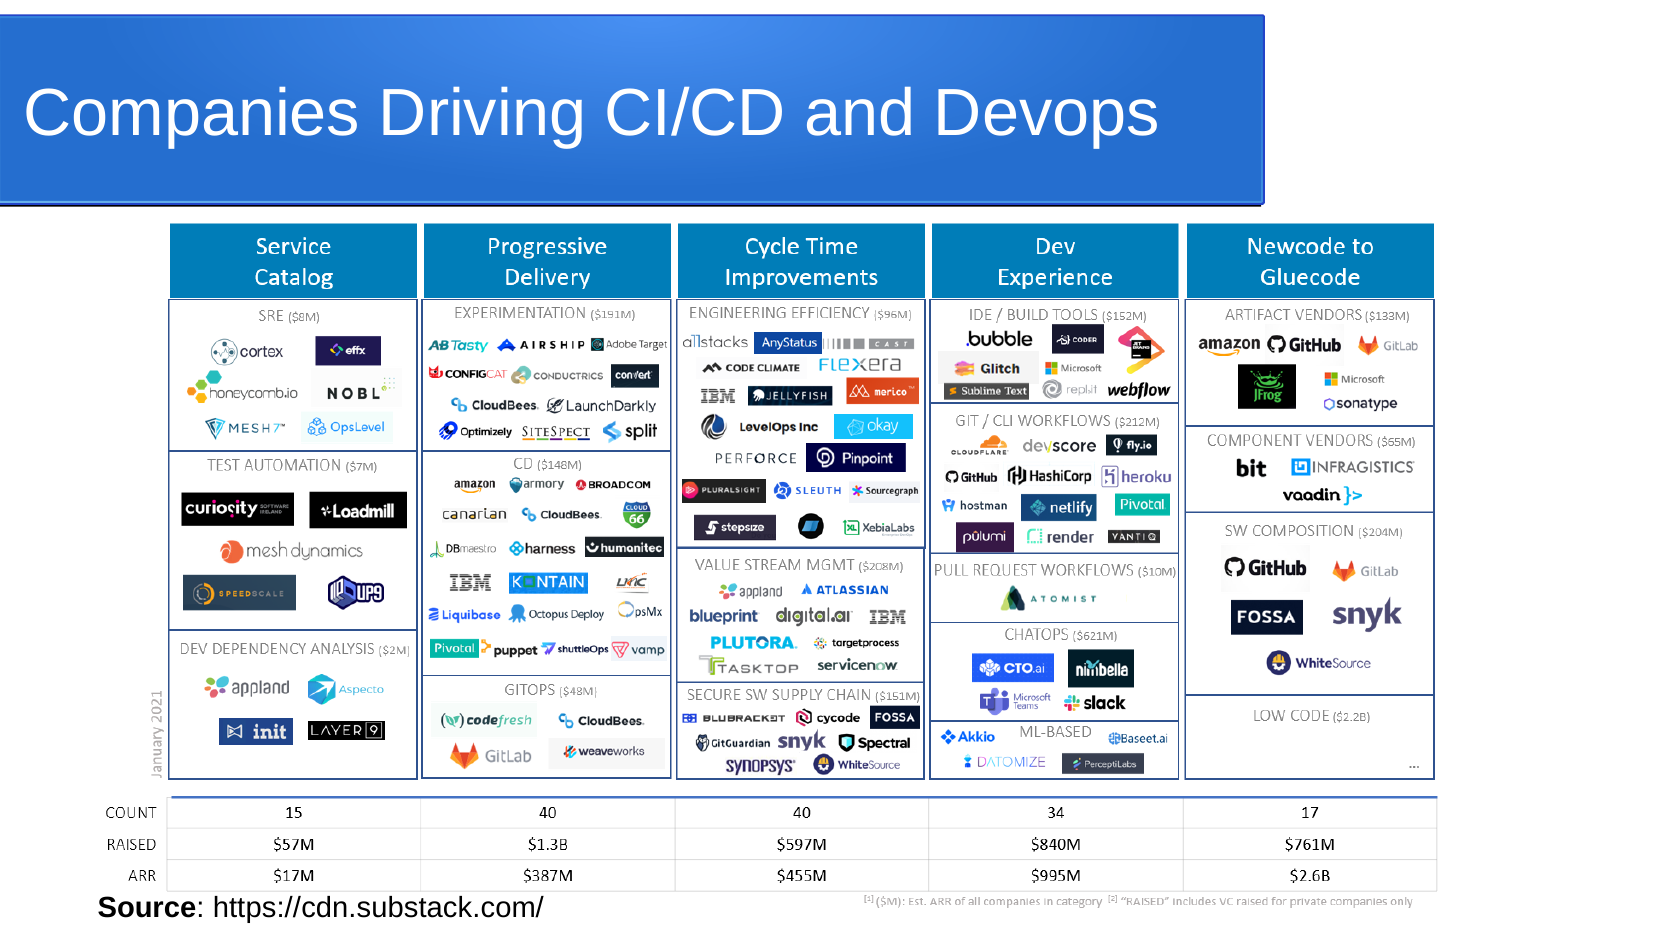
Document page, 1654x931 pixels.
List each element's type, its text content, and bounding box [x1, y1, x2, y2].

text_box Source: https://cdn.substack.com/ [82, 884, 591, 931]
picture [2, 0, 1654, 931]
